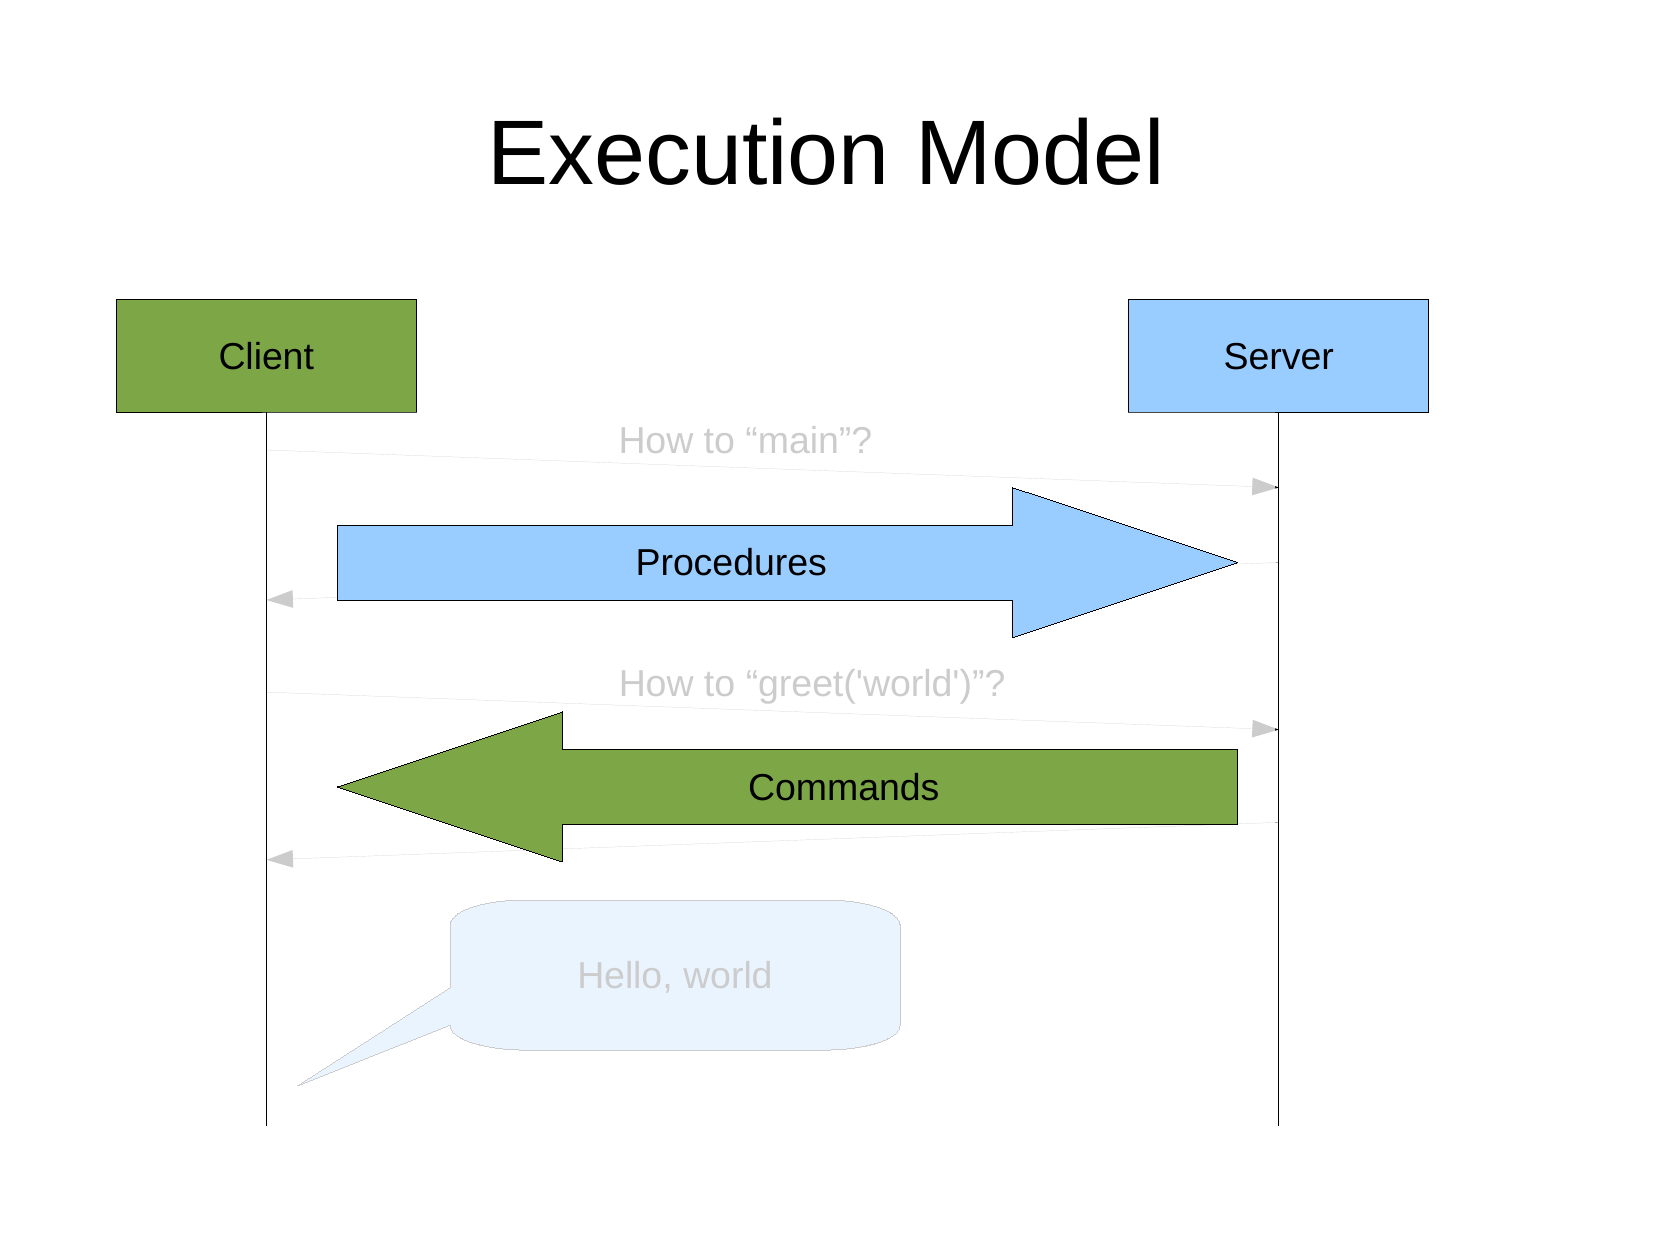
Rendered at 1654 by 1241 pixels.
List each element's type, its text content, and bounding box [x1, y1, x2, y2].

text_box Procedures [337, 487, 1238, 638]
title Execution Model [82, 56, 1571, 250]
text_box Server [1128, 299, 1429, 413]
text_box Client [116, 299, 417, 413]
text_box Commands [337, 711, 1238, 862]
text_box [262, 412, 1276, 1163]
